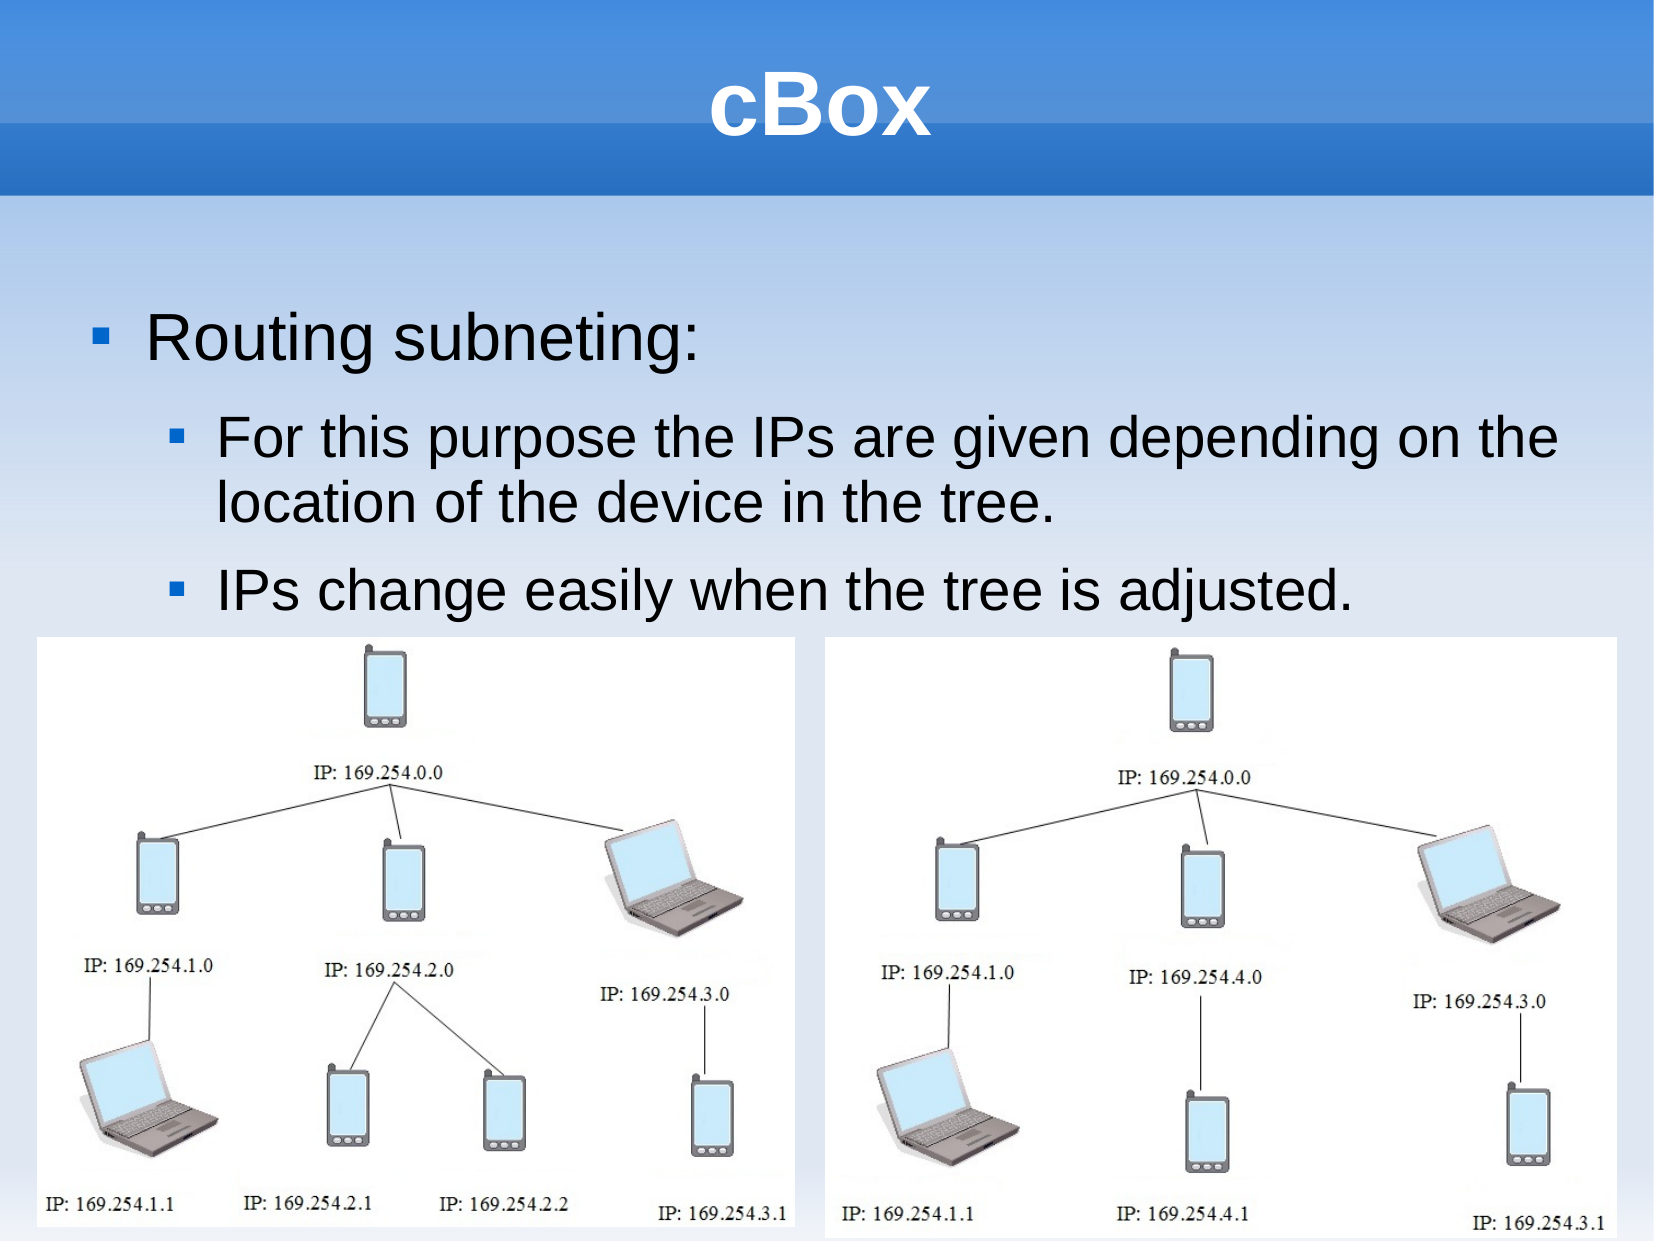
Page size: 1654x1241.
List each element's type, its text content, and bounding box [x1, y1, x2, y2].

list Routing subneting: For this purpose the IPs are given depending on the location of the device in the tree. IPs change easily when the tree is adjusted. [75, 300, 1564, 1119]
picture [0, 0, 1654, 1241]
title cBox [76, 0, 1565, 208]
